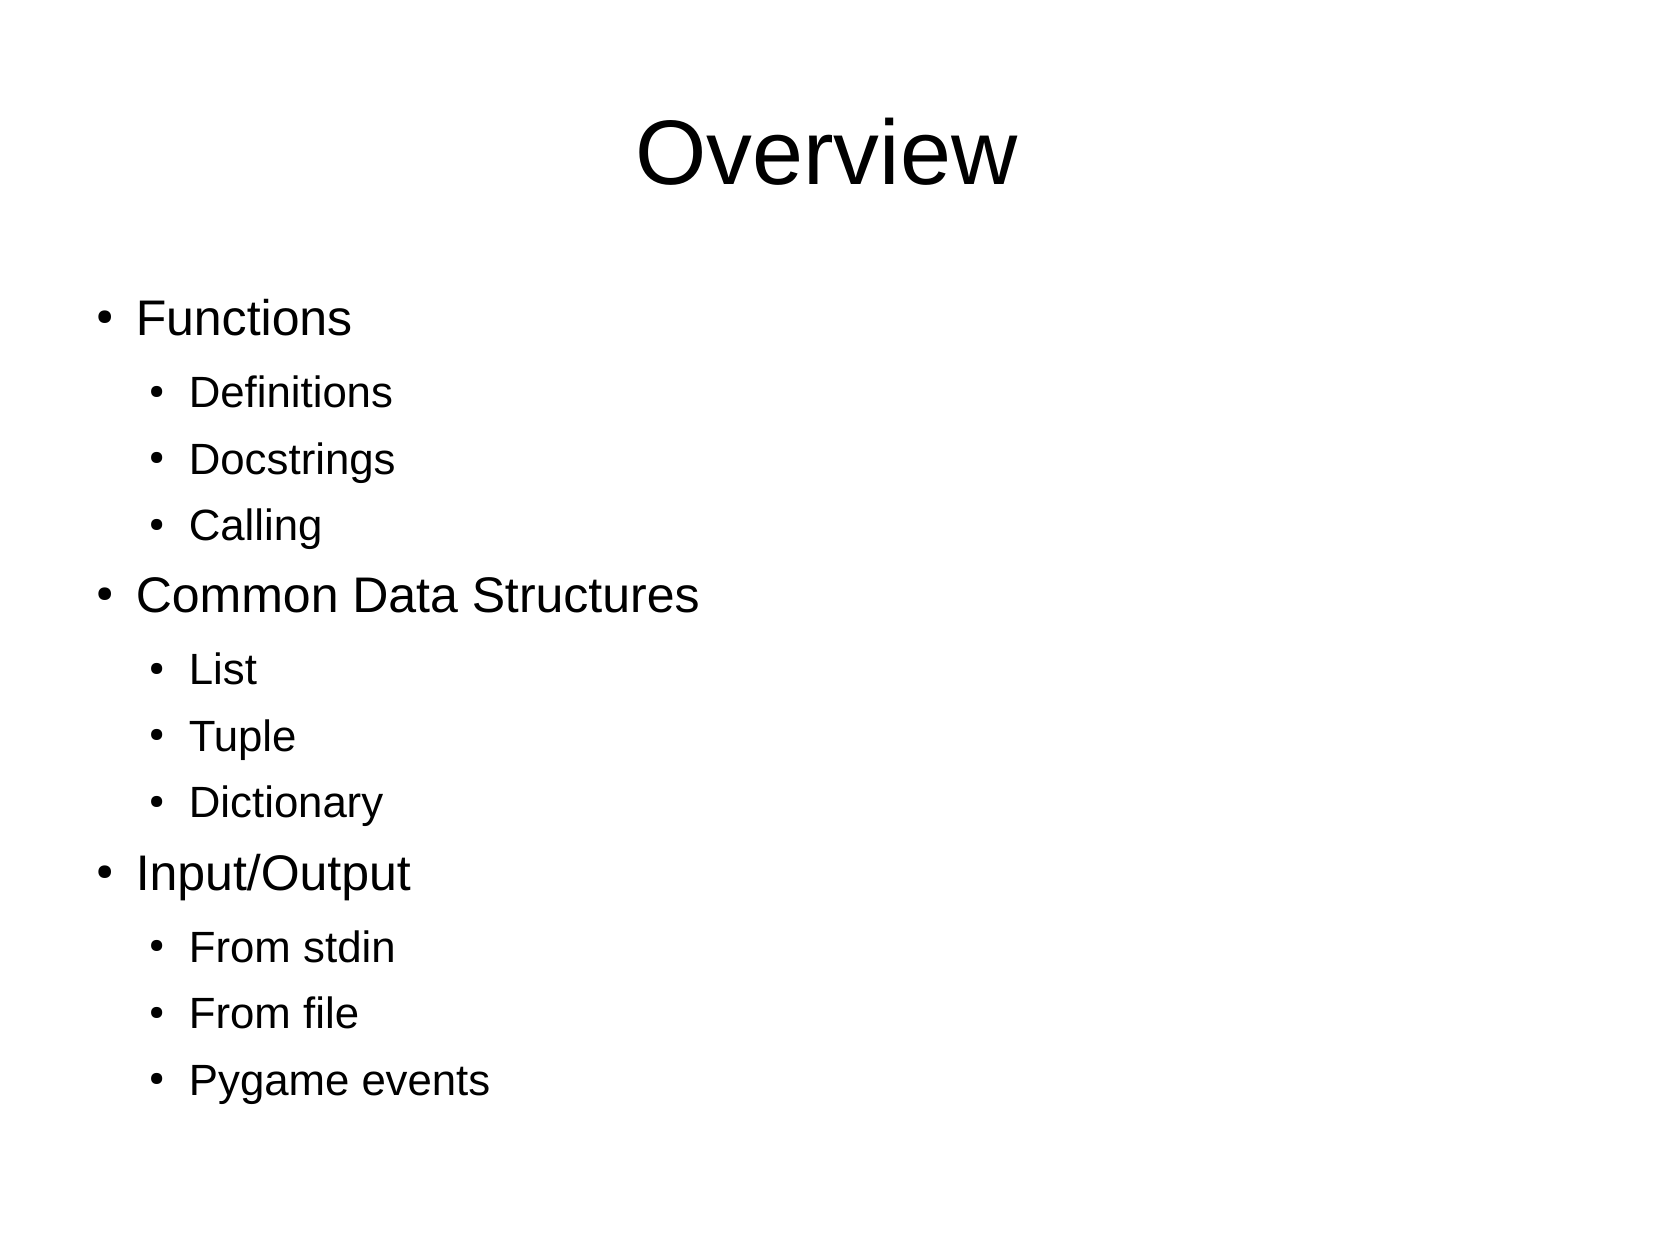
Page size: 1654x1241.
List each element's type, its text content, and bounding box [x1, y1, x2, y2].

list Functions Definitions Docstrings Calling Common Data Structures List Tuple Dictionary Input/Output From stdin From file Pygame events [82, 290, 1571, 1109]
title Overview [82, 49, 1571, 257]
